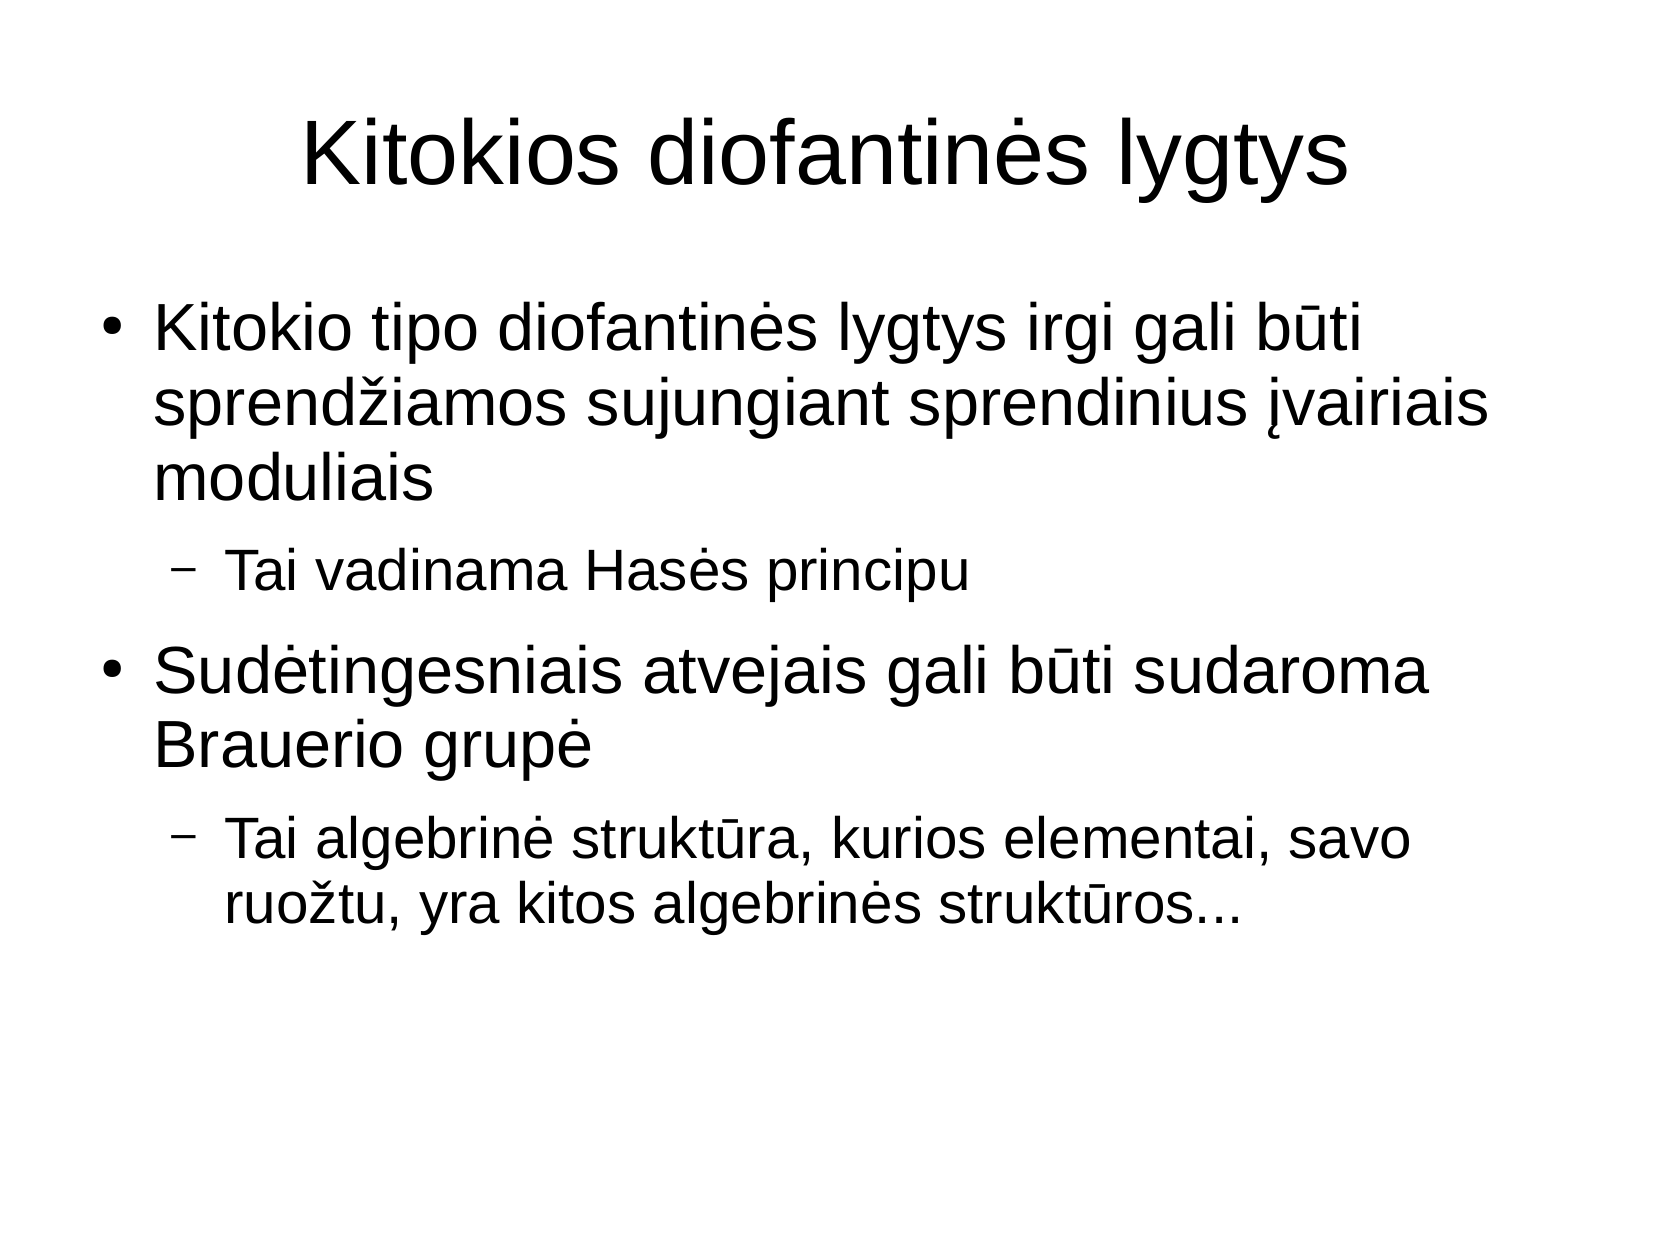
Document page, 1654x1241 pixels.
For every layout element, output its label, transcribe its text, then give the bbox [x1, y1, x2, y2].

list Kitokio tipo diofantinės lygtys irgi gali būti sprendžiamos sujungiant sprendinius įvairiais moduliais Tai vadinama Hasės principu Sudėtingesniais atvejais gali būti sudaroma Brauerio grupė Tai algebrinė struktūra, kurios elementai, savo ruožtu, yra kitos algebrinės struktūros... [82, 290, 1571, 1010]
title Kitokios diofantinės lygtys [82, 49, 1571, 257]
